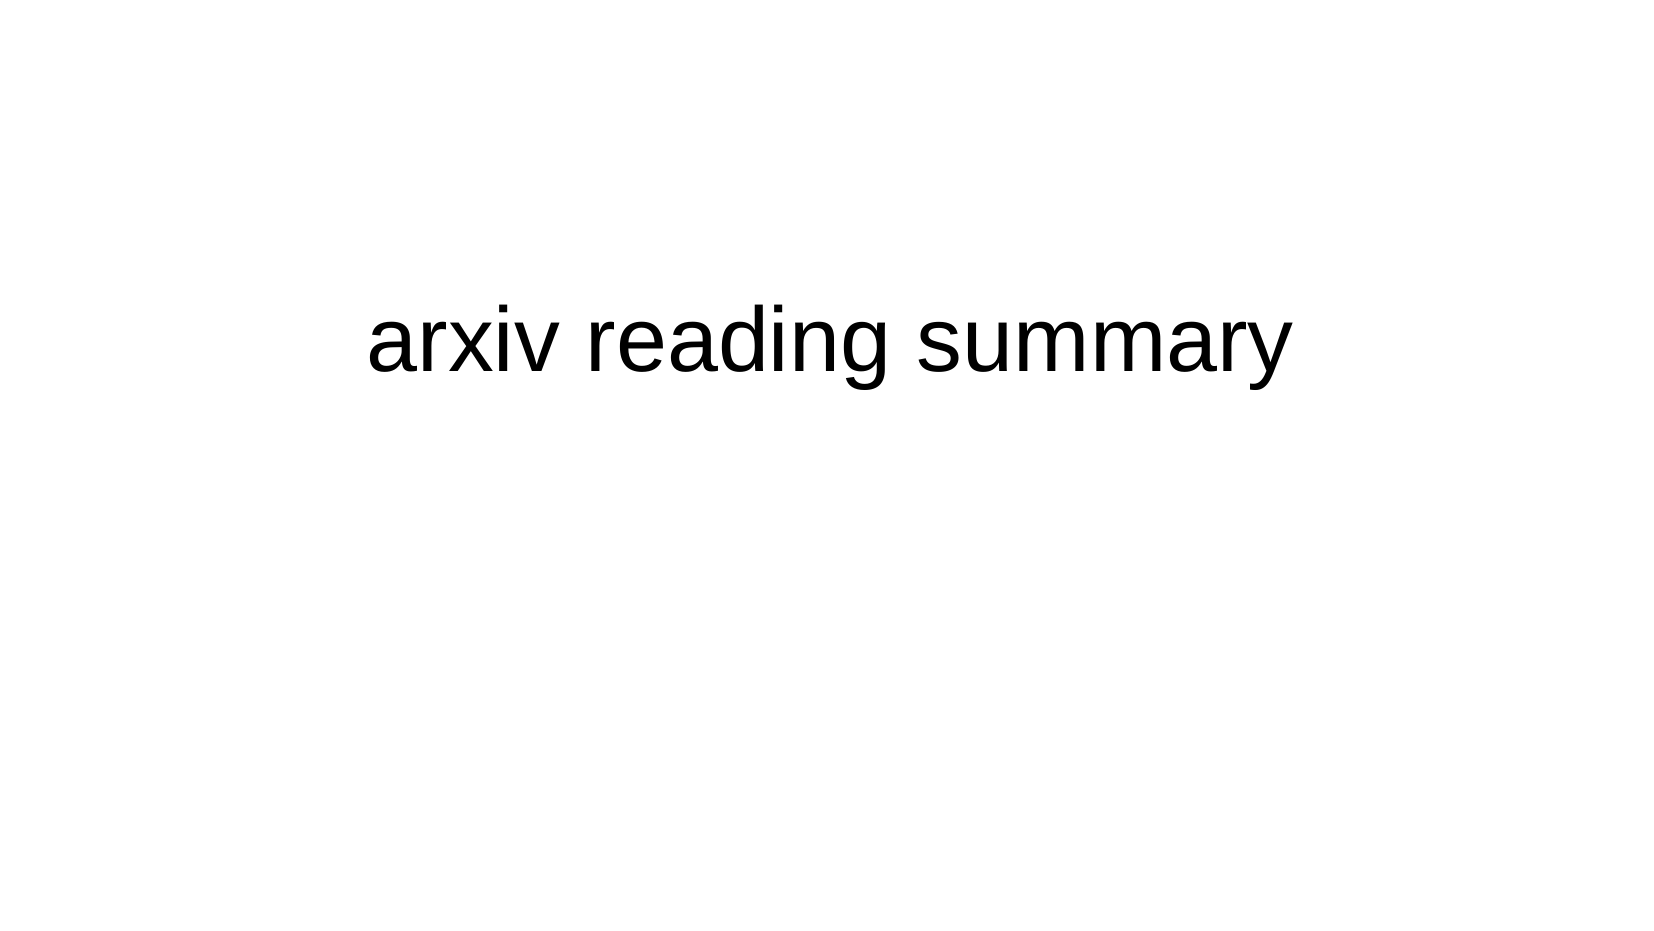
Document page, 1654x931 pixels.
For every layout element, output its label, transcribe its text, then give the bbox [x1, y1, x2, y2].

title arxiv reading summary [86, 257, 1576, 413]
